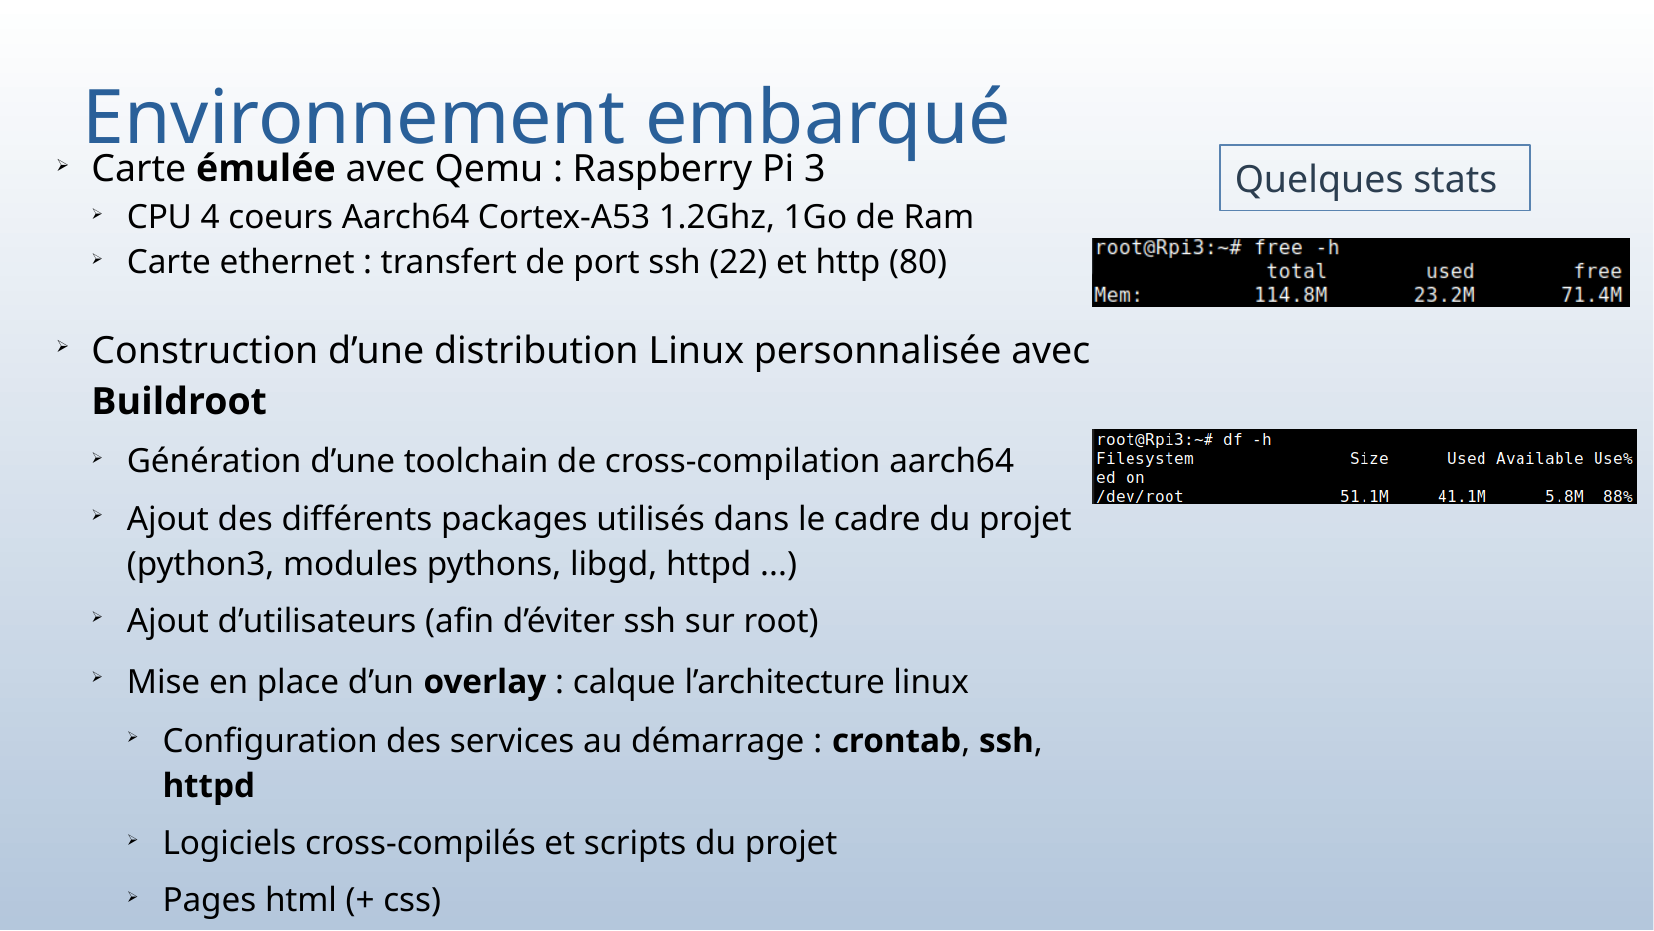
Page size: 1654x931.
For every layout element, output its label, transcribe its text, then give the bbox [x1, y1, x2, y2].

picture [1092, 429, 1637, 504]
text_box Carte émulée avec Qemu : Raspberry Pi 3 CPU 4 coeurs Aarch64 Cortex-A53 1.2Ghz, 1Go de Ram Carte ethernet : transfert de port ssh (22) et http (80) Construction d’une distribution Linux personnalisée avec Buildroot Génération d’une toolchain de cross-compilation aarch64 Ajout des différents packages utilisés dans le cadre du projet (python3, modules pythons, libgd, httpd ...) Ajout d’utilisateurs (afin d’éviter ssh sur root) Mise en place d’un overlay : calque l’architecture linux Configuration des services au démarrage : crontab, ssh, httpd Logiciels cross-compilés et scripts du projet Pages html (+ css) [41, 147, 1123, 916]
picture [1092, 238, 1630, 307]
text_box Quelques stats [1219, 148, 1530, 207]
title Environnement embarqué [82, 37, 1571, 193]
